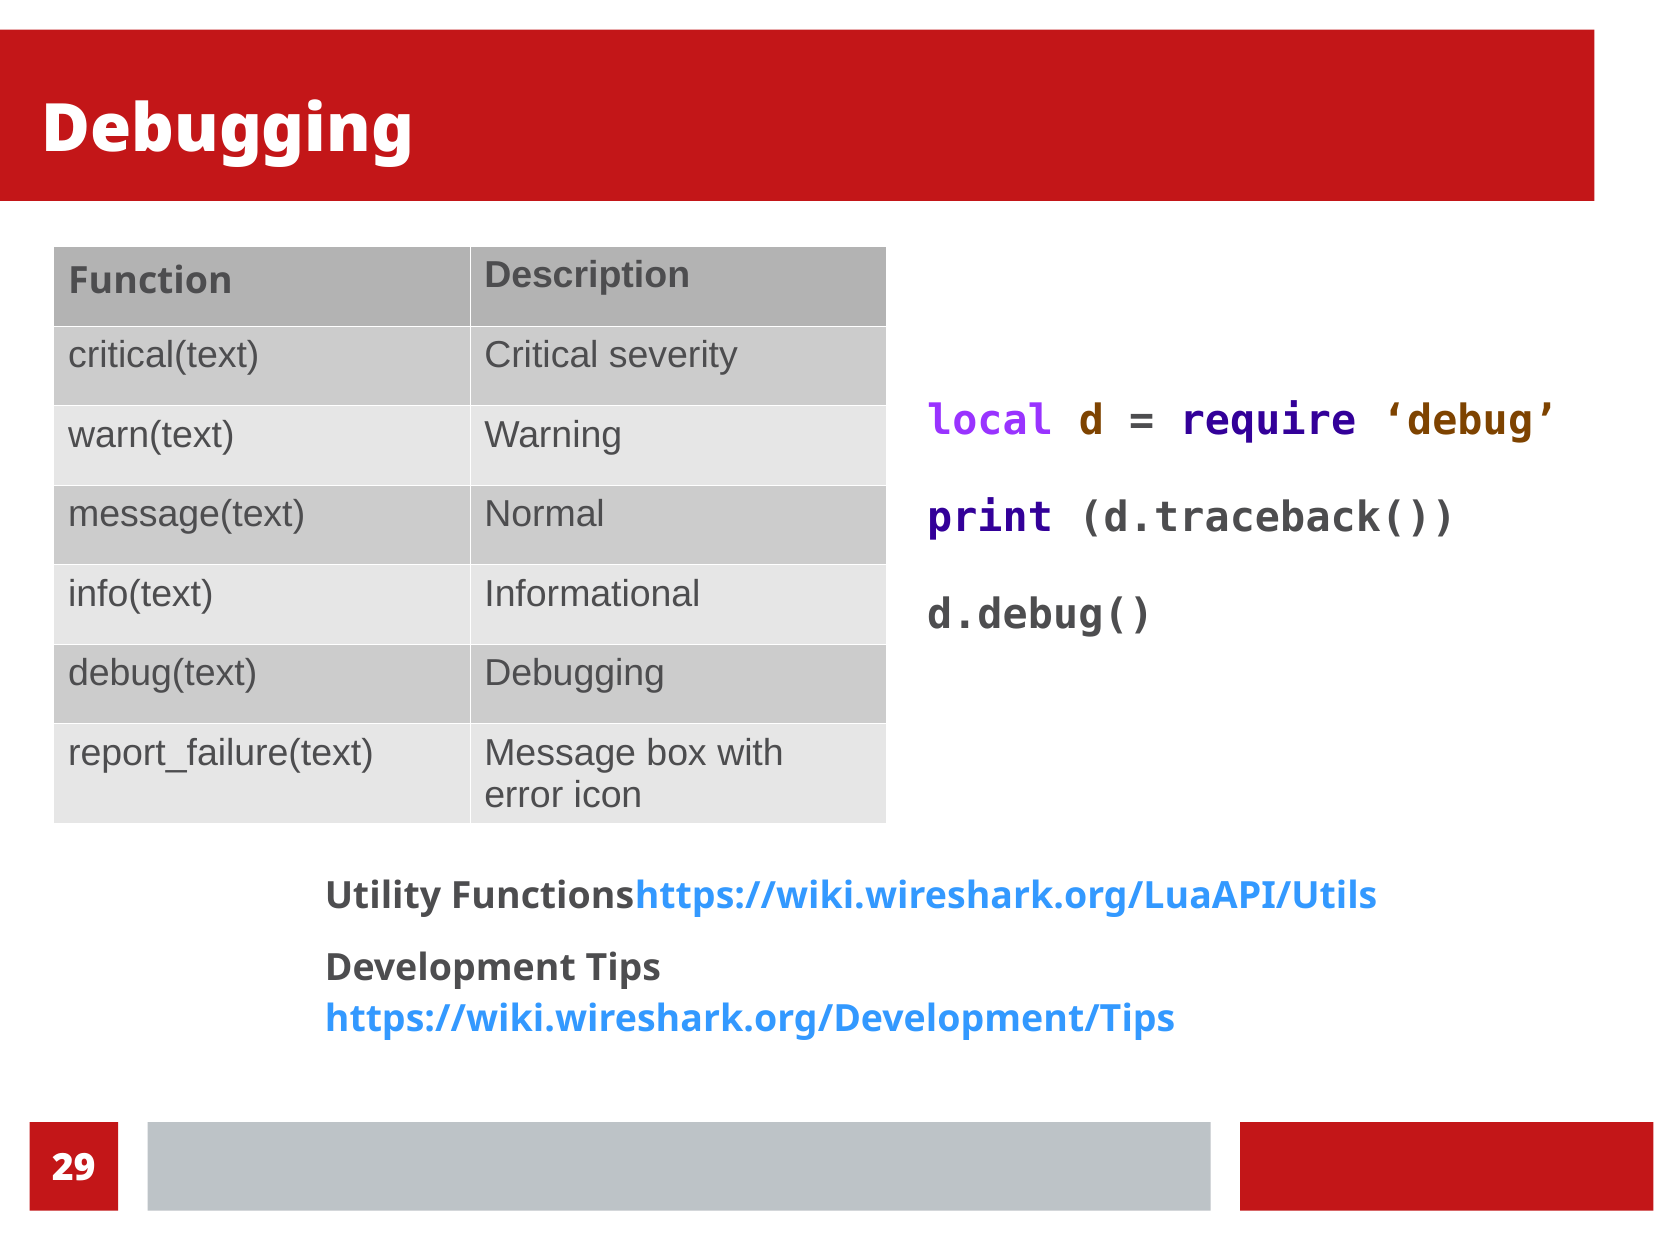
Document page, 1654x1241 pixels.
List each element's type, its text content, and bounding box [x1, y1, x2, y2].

table_cell Informational [471, 565, 886, 644]
table_header Function [54, 247, 470, 326]
table_cell Critical severity [471, 327, 886, 405]
table_header Description [471, 247, 886, 326]
list local d = require ‘debug’ print (d.traceback()) d.debug() [927, 395, 1613, 686]
list Utility Functionshttps://wiki.wireshark.org/LuaAPI/Utils Development Tips https://wiki.wireshark.org/Development/Tips [324, 868, 1441, 1075]
table_cell critical(text) [54, 327, 470, 405]
table_cell Warning [471, 406, 886, 485]
table_cell warn(text) [54, 406, 470, 485]
table_cell message(text) [54, 486, 470, 564]
table_cell Message box with error icon [471, 724, 886, 823]
table_cell Normal [471, 486, 886, 564]
table_cell report_failure(text) [54, 724, 470, 823]
table_cell Debugging [471, 645, 886, 723]
table_cell debug(text) [54, 645, 470, 723]
title Debugging [41, 53, 1577, 172]
table_cell info(text) [54, 565, 470, 644]
